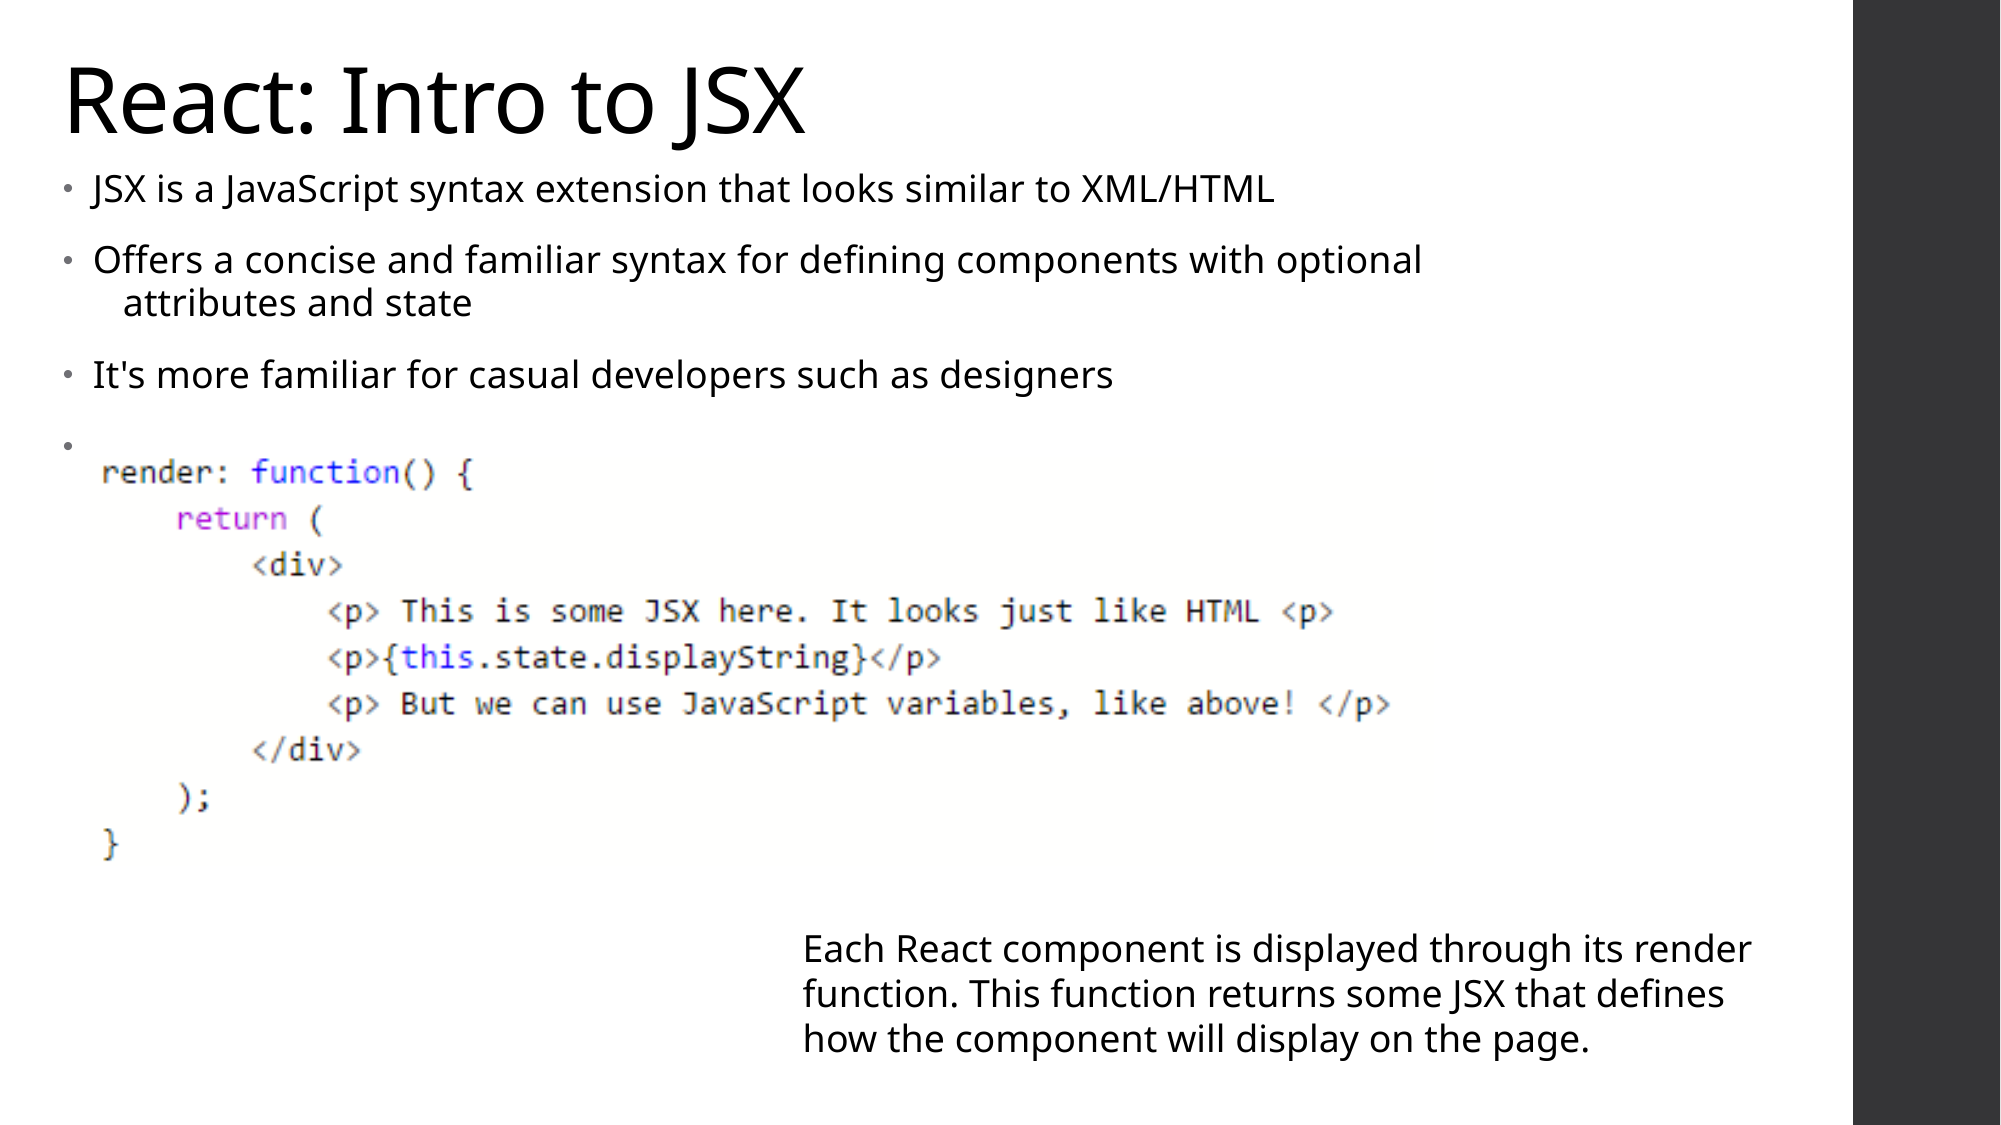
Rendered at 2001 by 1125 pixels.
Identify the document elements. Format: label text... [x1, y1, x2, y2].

list JSX is a JavaScript syntax extension that looks similar to XML/HTML Offers a concise and familiar syntax for defining components with optional attributes and state It's more familiar for casual developers such as designers [47, 161, 1458, 458]
text_box React: Intro to JSX [47, 45, 1638, 161]
picture [90, 457, 1434, 866]
text_box Each React component is displayed through its render function. This function returns some JSX that defines how the component will display on the page. [788, 917, 1788, 1112]
